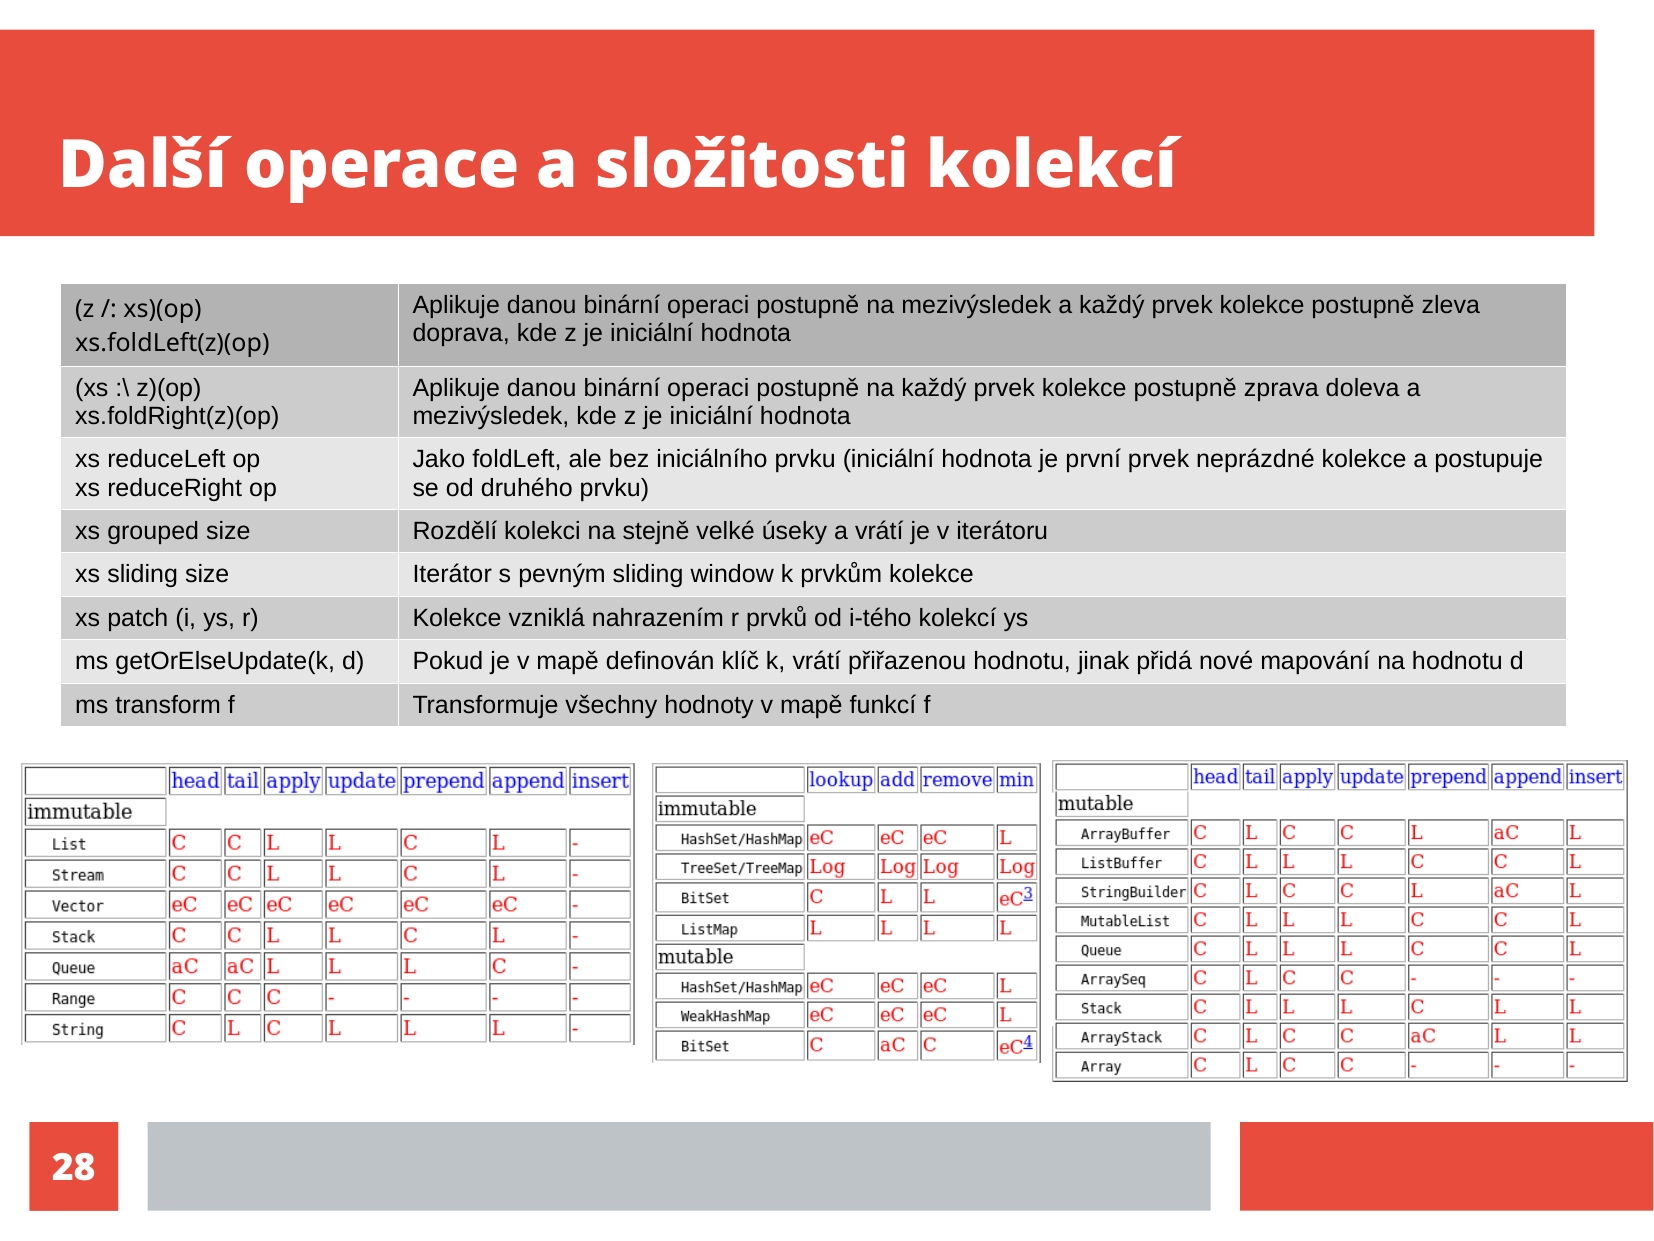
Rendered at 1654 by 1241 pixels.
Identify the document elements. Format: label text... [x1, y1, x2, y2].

table_cell xs grouped size [61, 510, 398, 552]
table_cell Transformuje všechny hodnoty v mapě funkcí f [399, 684, 1566, 726]
table_cell Aplikuje danou binární operaci postupně na každý prvek kolekce postupně zprava doleva a mezivýsledek, kde z je iniciální hodnota [399, 367, 1566, 437]
title Další operace a složitosti kolekcí [59, 59, 1595, 207]
picture [1051, 759, 1629, 1082]
table_cell Kolekce vzniklá nahrazením r prvků od i-tého kolekcí ys [399, 597, 1566, 639]
picture [20, 762, 636, 1045]
table_cell ms getOrElseUpdate(k, d) [61, 640, 398, 683]
table_cell Pokud je v mapě definován klíč k, vrátí přiřazenou hodnotu, jinak přidá nové mapování na hodnotu d [399, 640, 1566, 683]
table_cell (xs :\ z)(op) xs.foldRight(z)(op) [61, 367, 398, 437]
picture [651, 762, 1042, 1063]
table_cell xs sliding size [61, 553, 398, 596]
table_cell xs patch (i, ys, r) [61, 597, 398, 639]
table_cell Iterátor s pevným sliding window k prvkům kolekce [399, 553, 1566, 596]
table_header (z /: xs)(op) xs.foldLeft(z)(op) [61, 284, 398, 366]
table_cell Rozdělí kolekci na stejně velké úseky a vrátí je v iterátoru [399, 510, 1566, 552]
table_cell ms transform f [61, 684, 398, 726]
table_cell xs reduceLeft op xs reduceRight op [61, 438, 398, 509]
table_header Aplikuje danou binární operaci postupně na mezivýsledek a každý prvek kolekce postupně zleva doprava, kde z je iniciální hodnota [399, 284, 1566, 366]
table_cell Jako foldLeft, ale bez iniciálního prvku (iniciální hodnota je první prvek neprázdné kolekce a postupuje se od druhého prvku) [399, 438, 1566, 509]
